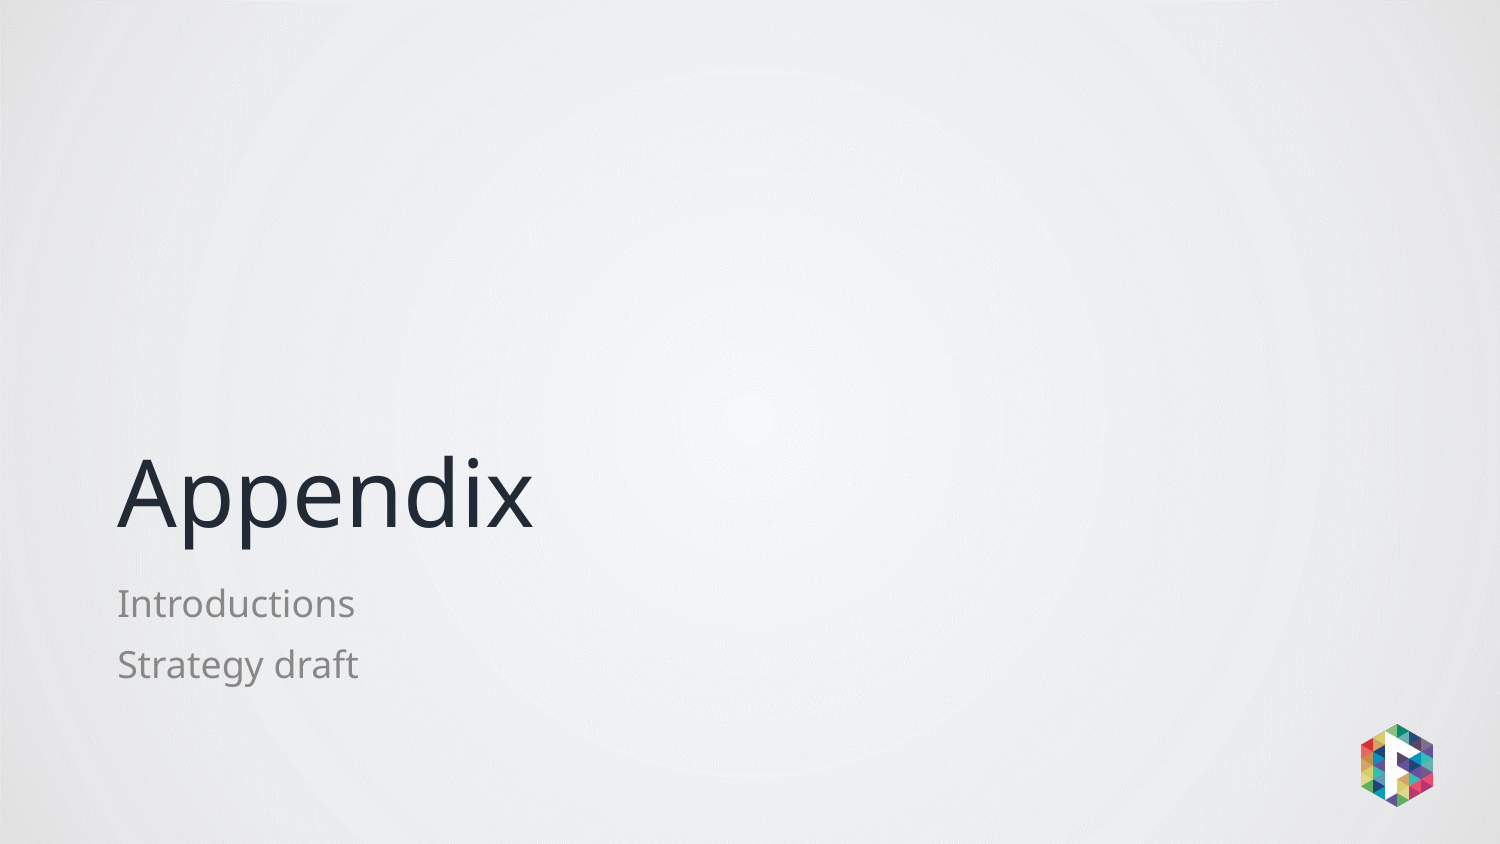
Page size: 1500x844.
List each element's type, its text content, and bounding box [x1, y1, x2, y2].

picture [0, 0, 1500, 844]
list Introductions Strategy draft [102, 564, 1397, 750]
title Appendix [102, 210, 1397, 562]
